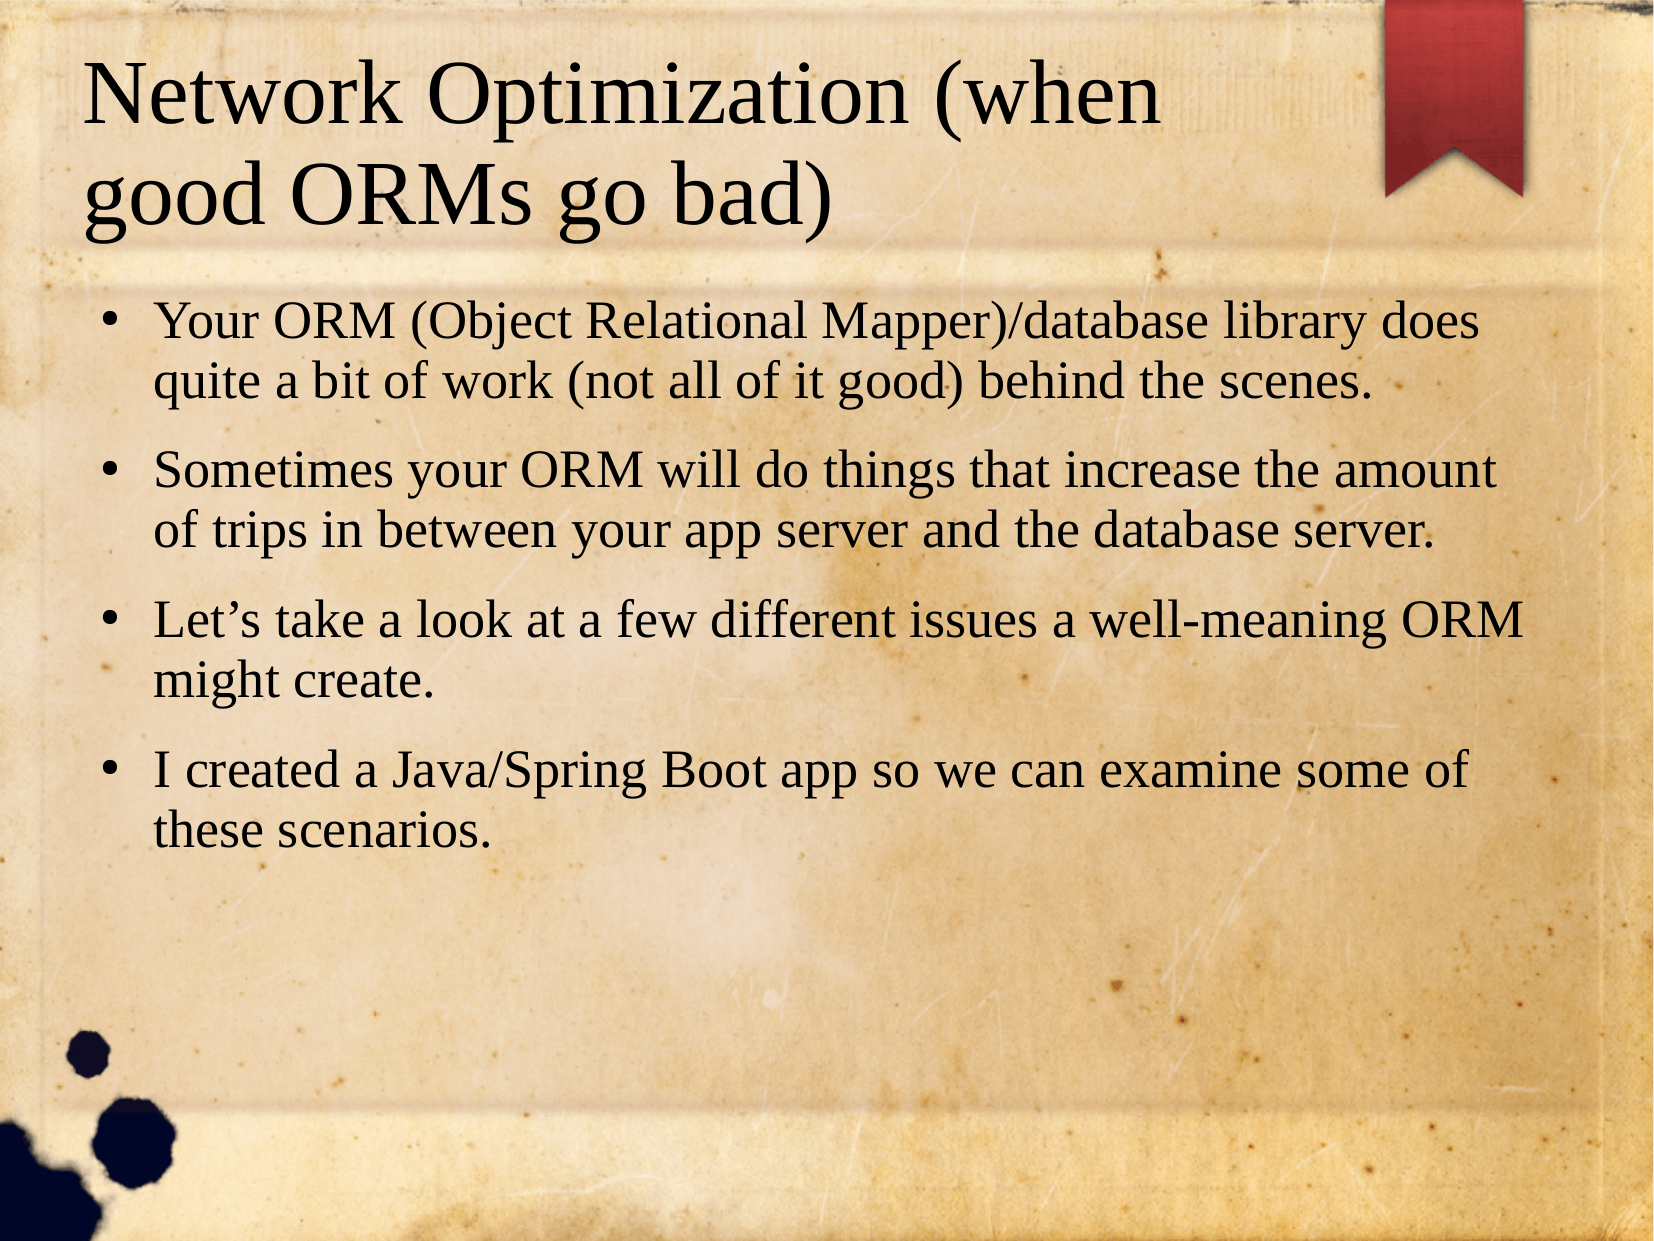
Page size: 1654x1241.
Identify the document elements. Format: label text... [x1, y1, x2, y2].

picture [0, 0, 1654, 1241]
list Your ORM (Object Relational Mapper)/database library does quite a bit of work (not all of it good) behind the scenes. Sometimes your ORM will do things that increase the amount of trips in between your app server and the database server. Let’s take a look at a few different issues a well-meaning ORM might create. I created a Java/Spring Boot app so we can examine some of these scenarios. [82, 290, 1538, 1010]
title Network Optimization (when good ORMs go bad) [82, 41, 1347, 245]
